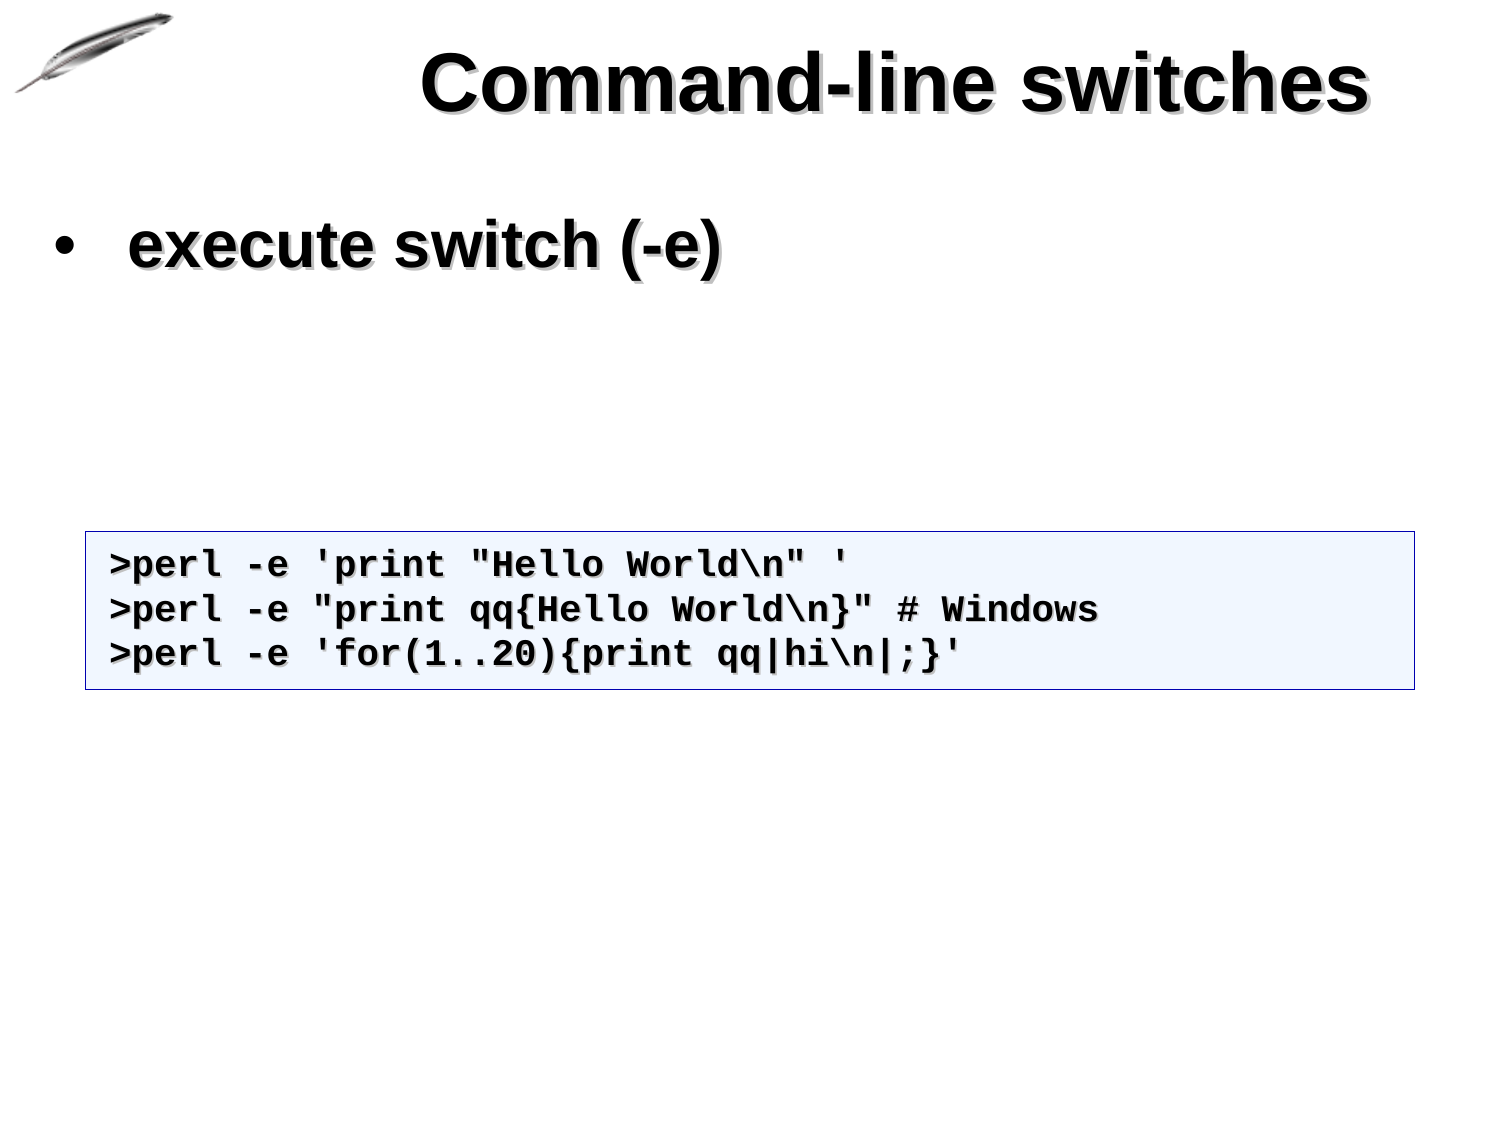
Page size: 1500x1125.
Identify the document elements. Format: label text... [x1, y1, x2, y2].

picture [11, 11, 179, 95]
title Command-line switches [419, 0, 1459, 183]
list execute switch (-e) [53, 207, 1447, 1084]
text_box >perl -e 'print "Hello World\n" ' >perl -e "print qq{Hello World\n}" # Windows >perl -e 'for(1..20){print qq|hi\n|;}' [85, 531, 1415, 690]
